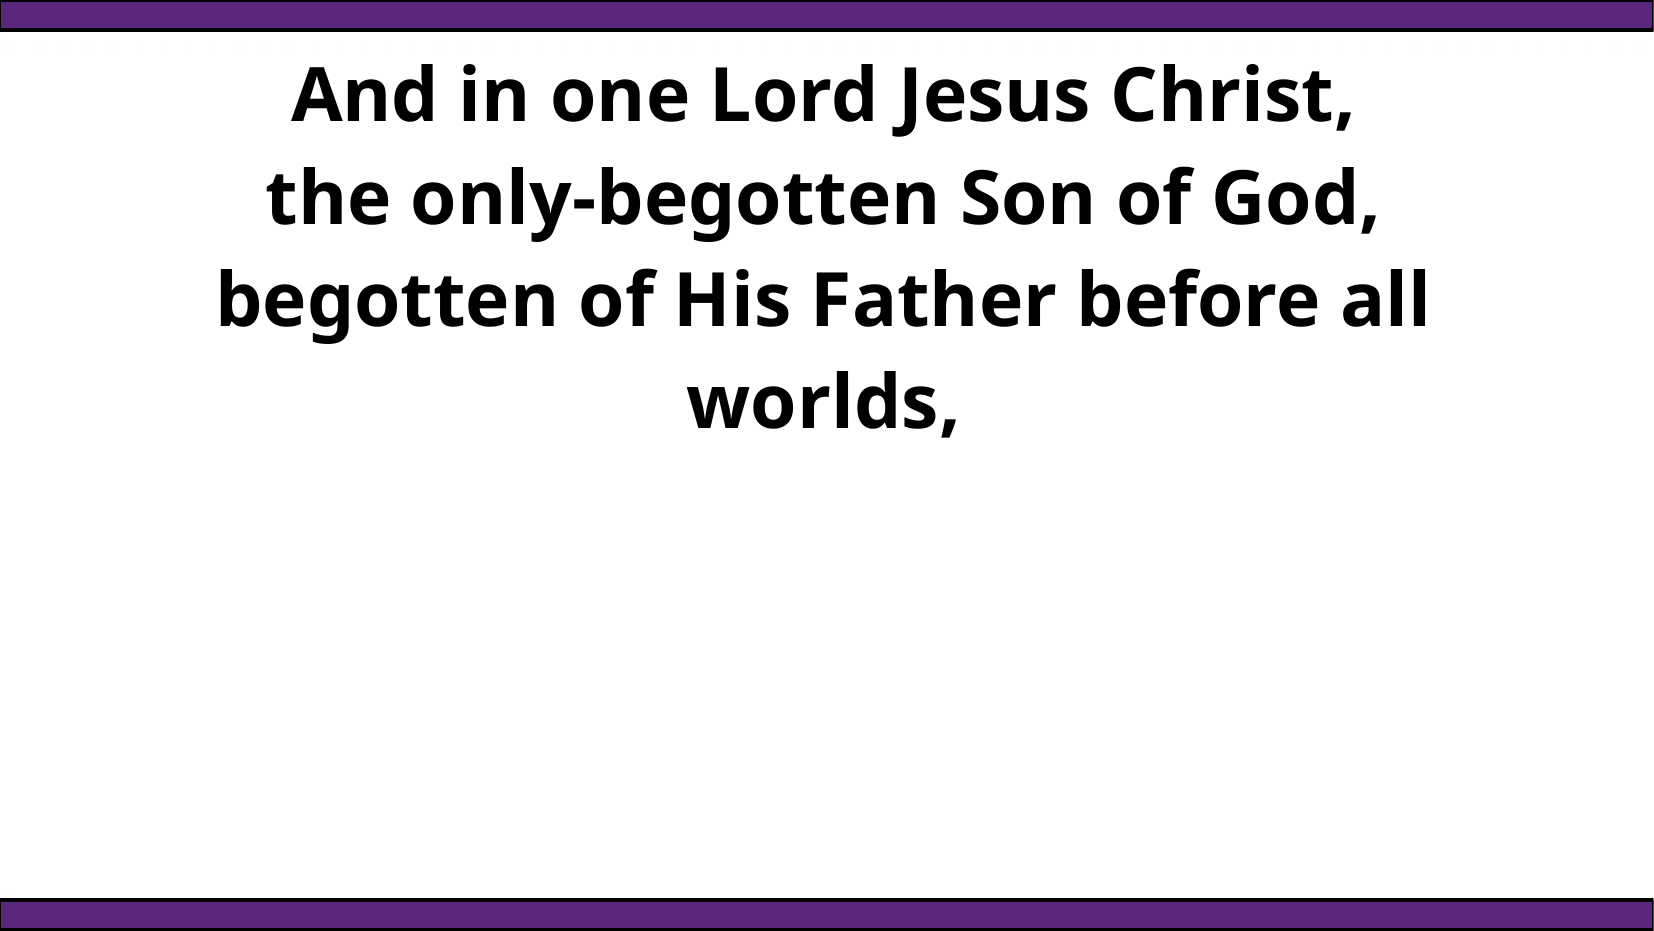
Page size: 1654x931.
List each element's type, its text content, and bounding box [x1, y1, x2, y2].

text_box And in one Lord Jesus Christ, the only-begotten Son of God, begotten of His Father before all worlds, [58, 34, 1589, 349]
text_box [0, 900, 1654, 931]
text_box [0, 0, 1654, 31]
picture [0, 31, 1654, 900]
